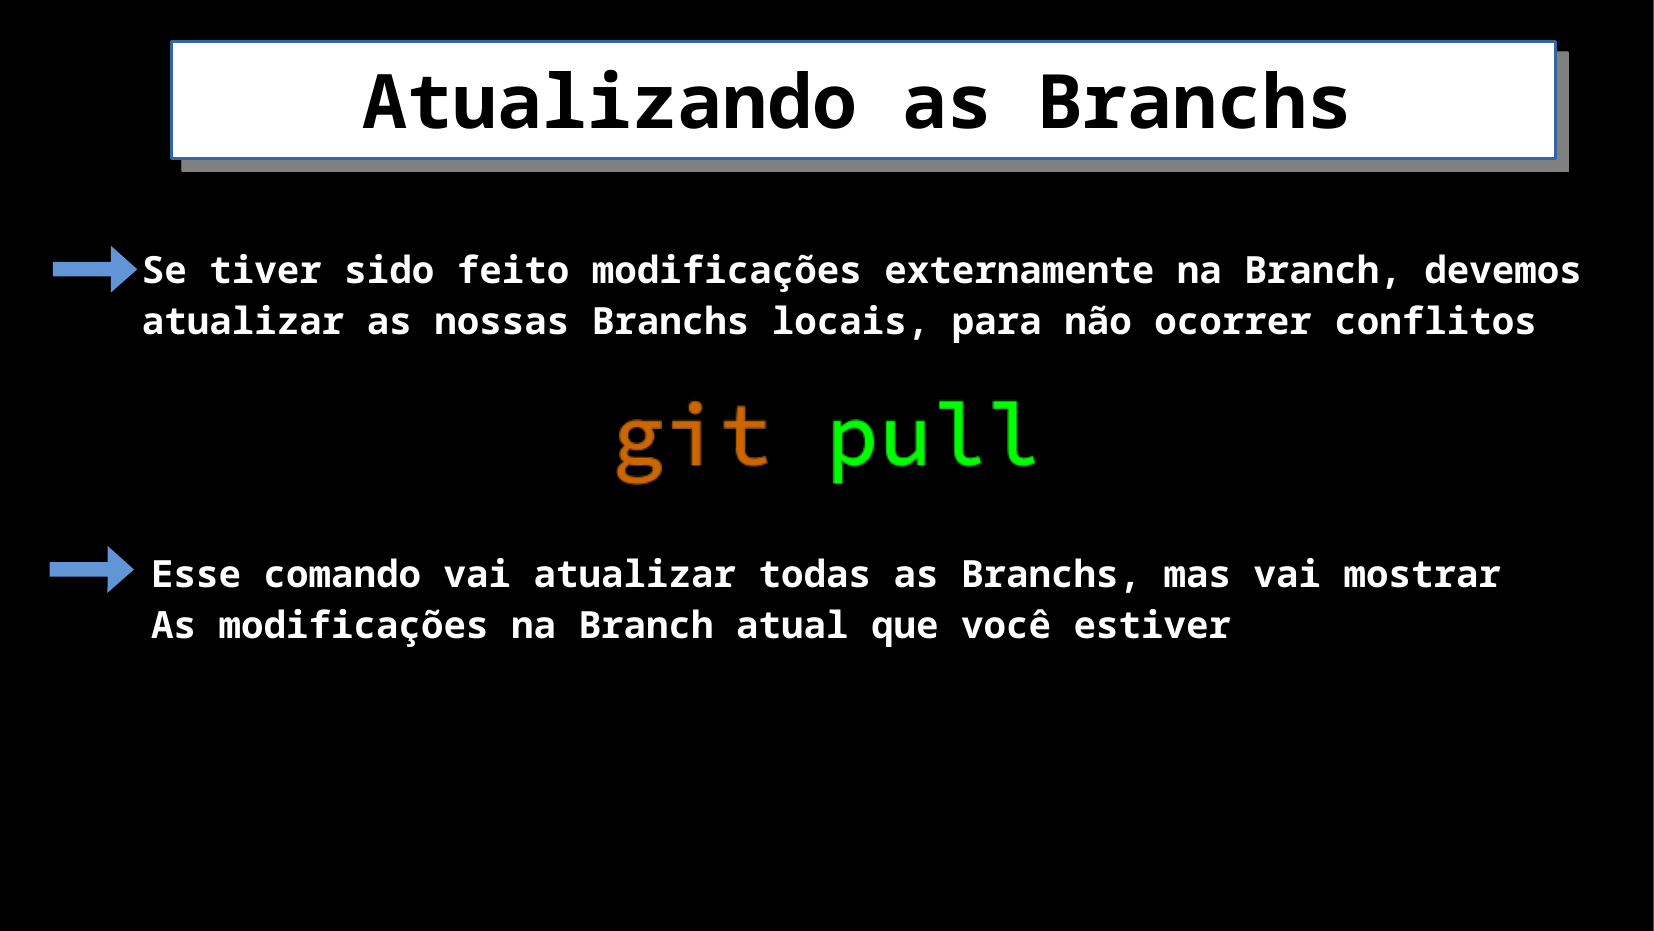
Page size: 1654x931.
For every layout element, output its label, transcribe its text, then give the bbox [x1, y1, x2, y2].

picture [0, 0, 1654, 931]
text_box Se tiver sido feito modificações externamente na Branch, devemos atualizar as nossas Branchs locais, para não ocorrer conflitos [127, 236, 1597, 346]
text_box Atualizando as Branchs [171, 41, 1556, 151]
text_box Esse comando vai atualizar todas as Branchs, mas vai mostrar As modificações na Branch atual que você estiver [136, 540, 1516, 650]
